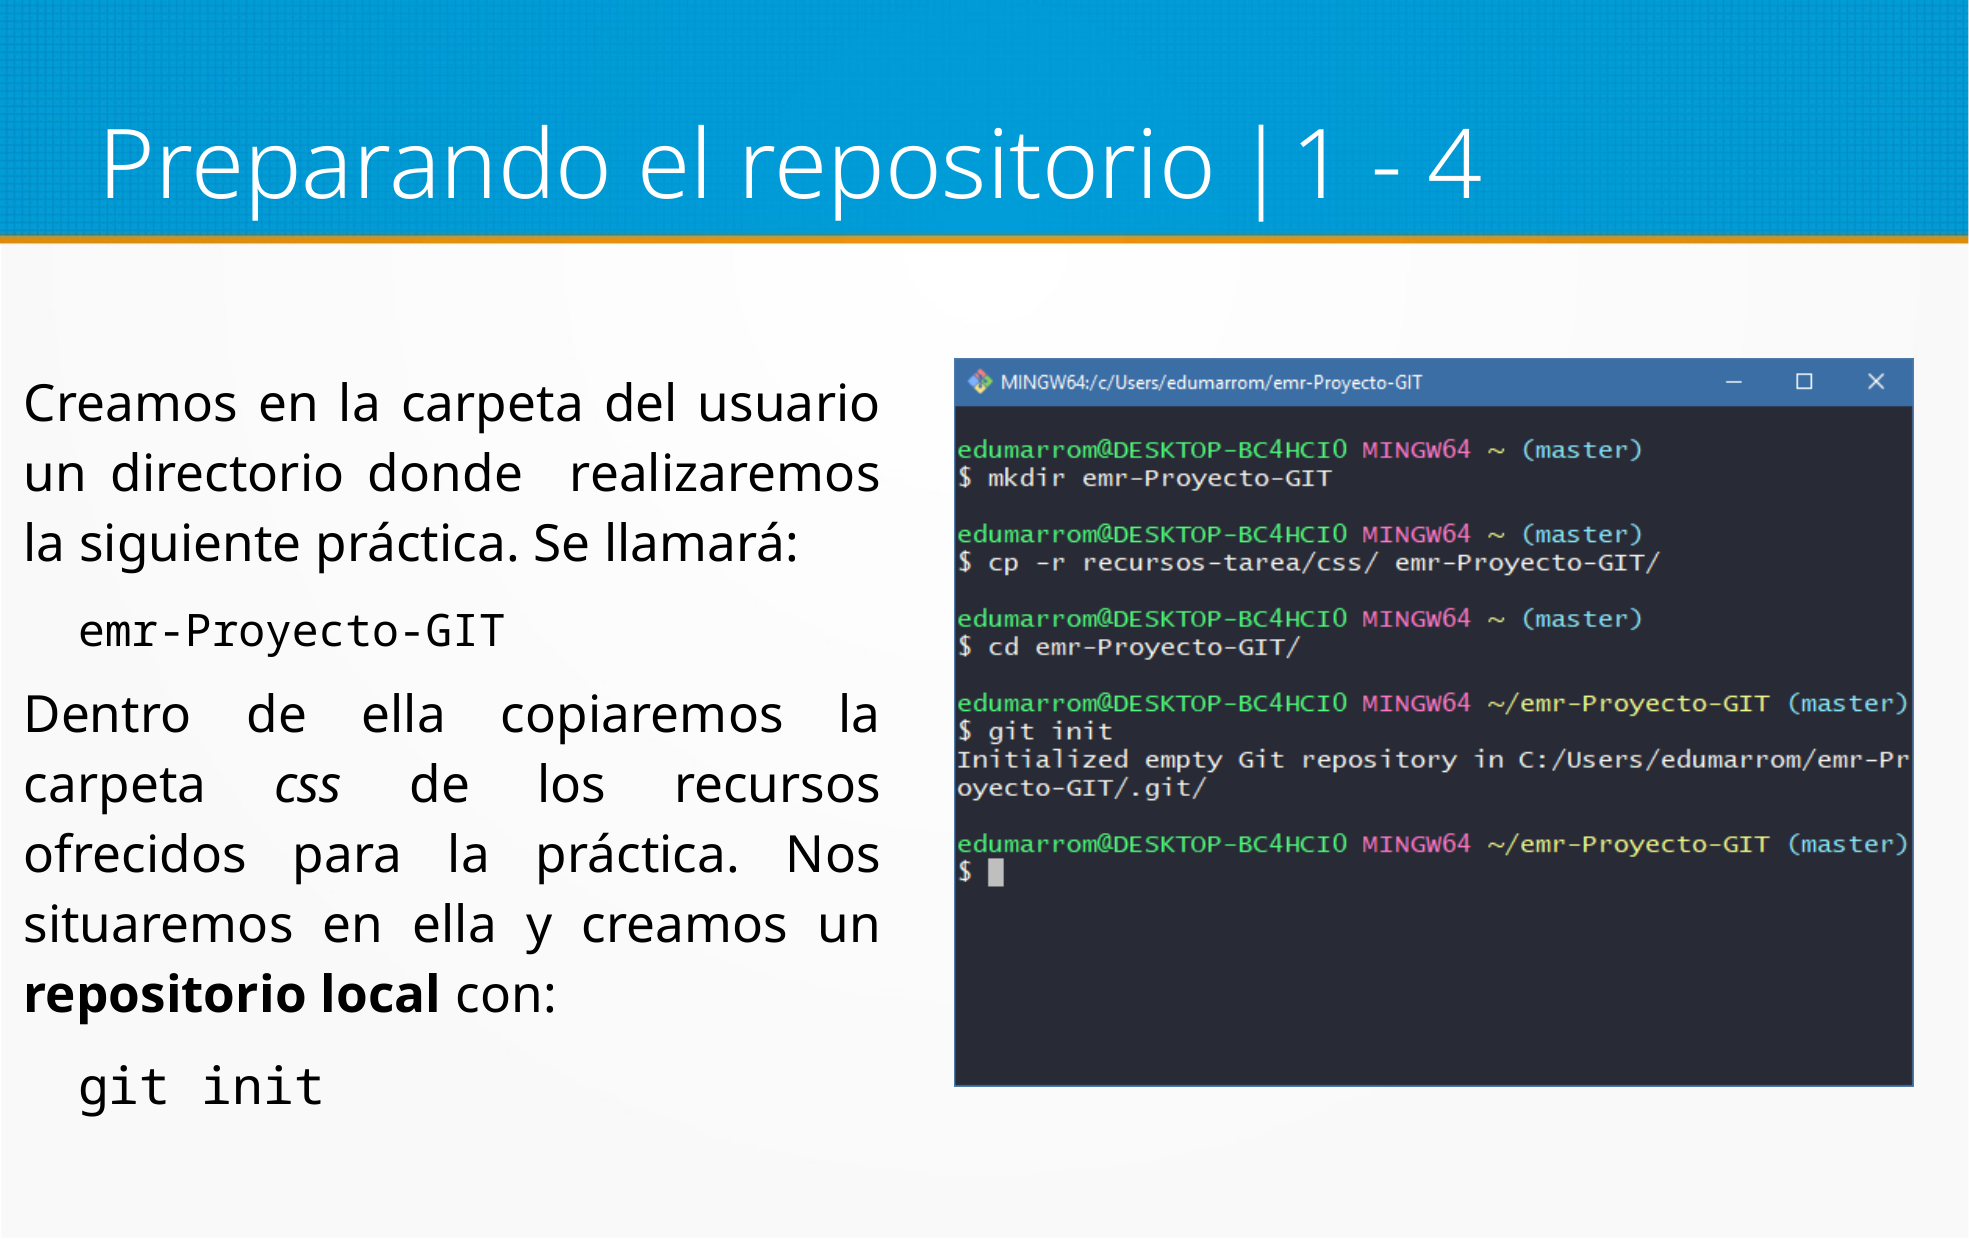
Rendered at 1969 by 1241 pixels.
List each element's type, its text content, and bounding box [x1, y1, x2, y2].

title Preparando el repositorio | 1 - 4 [98, 19, 1870, 227]
list Creamos en la carpeta del usuario un directorio donde realizaremos la siguiente práctica. Se llamará: emr-Proyecto-GIT Dentro de ella copiaremos la carpeta css de los recursos ofrecidos para la práctica. Nos situaremos en ella y creamos un repositorio local con: git init [23, 366, 883, 1123]
picture [0, 233, 1969, 1241]
